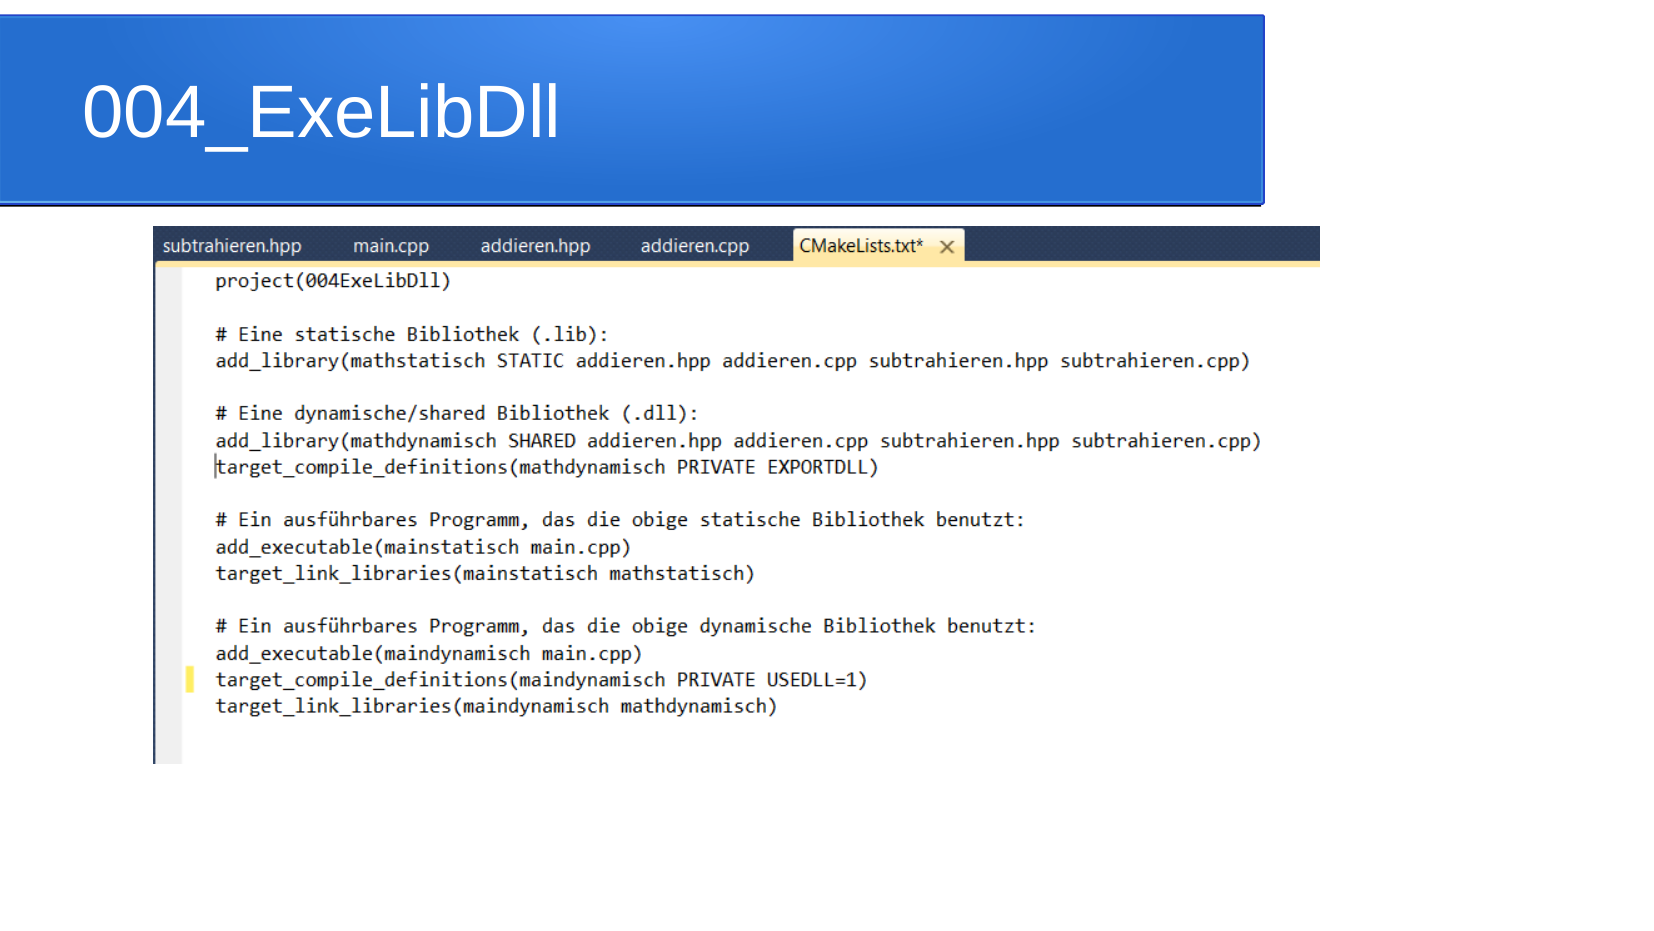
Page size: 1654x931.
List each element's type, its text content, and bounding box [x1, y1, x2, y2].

title 004_ExeLibDll [82, 35, 1235, 189]
picture [153, 226, 1320, 764]
